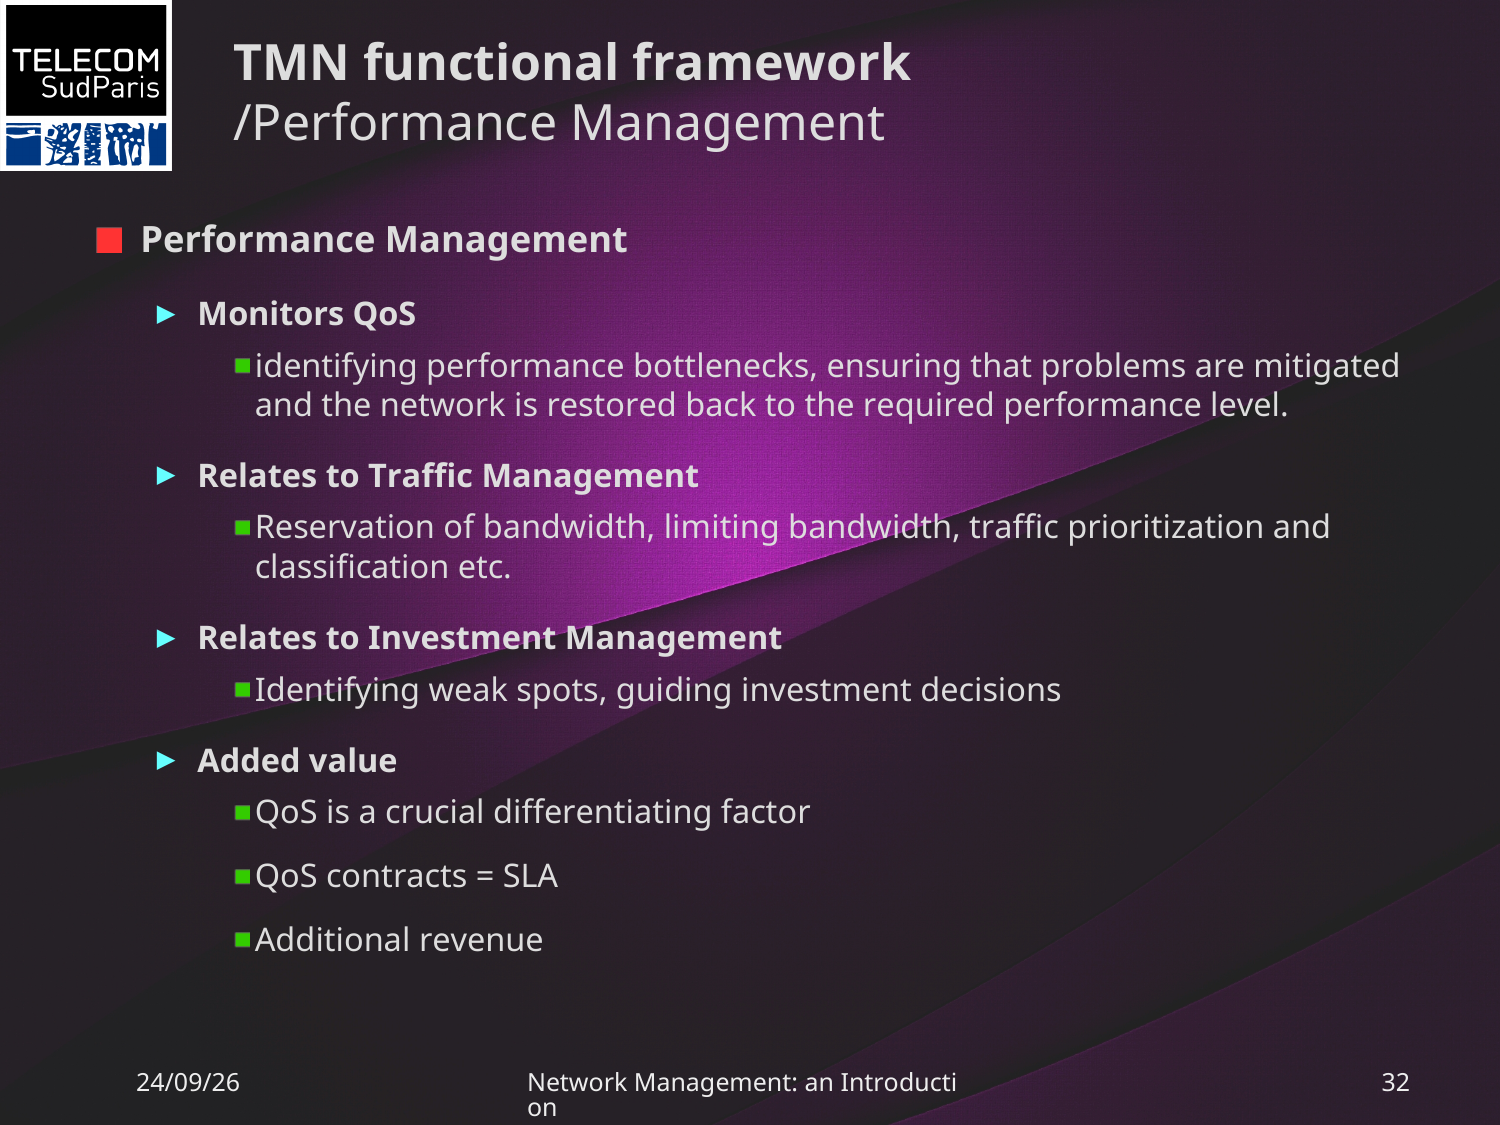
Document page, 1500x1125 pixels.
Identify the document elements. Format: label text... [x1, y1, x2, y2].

list Performance Management Monitors QoS identifying performance bottlenecks, ensuring that problems are mitigated and the network is restored back to the required performance level. Relates to Traffic Management Reservation of bandwidth, limiting bandwidth, traffic prioritization and classification etc. Relates to Investment Management Identifying weak spots, guiding investment decisions Added value QoS is a crucial differentiating factor QoS contracts = SLA Additional revenue [76, 207, 1427, 977]
title TMN functional framework /Performance Management [218, 22, 1412, 158]
picture [0, 0, 1500, 1125]
